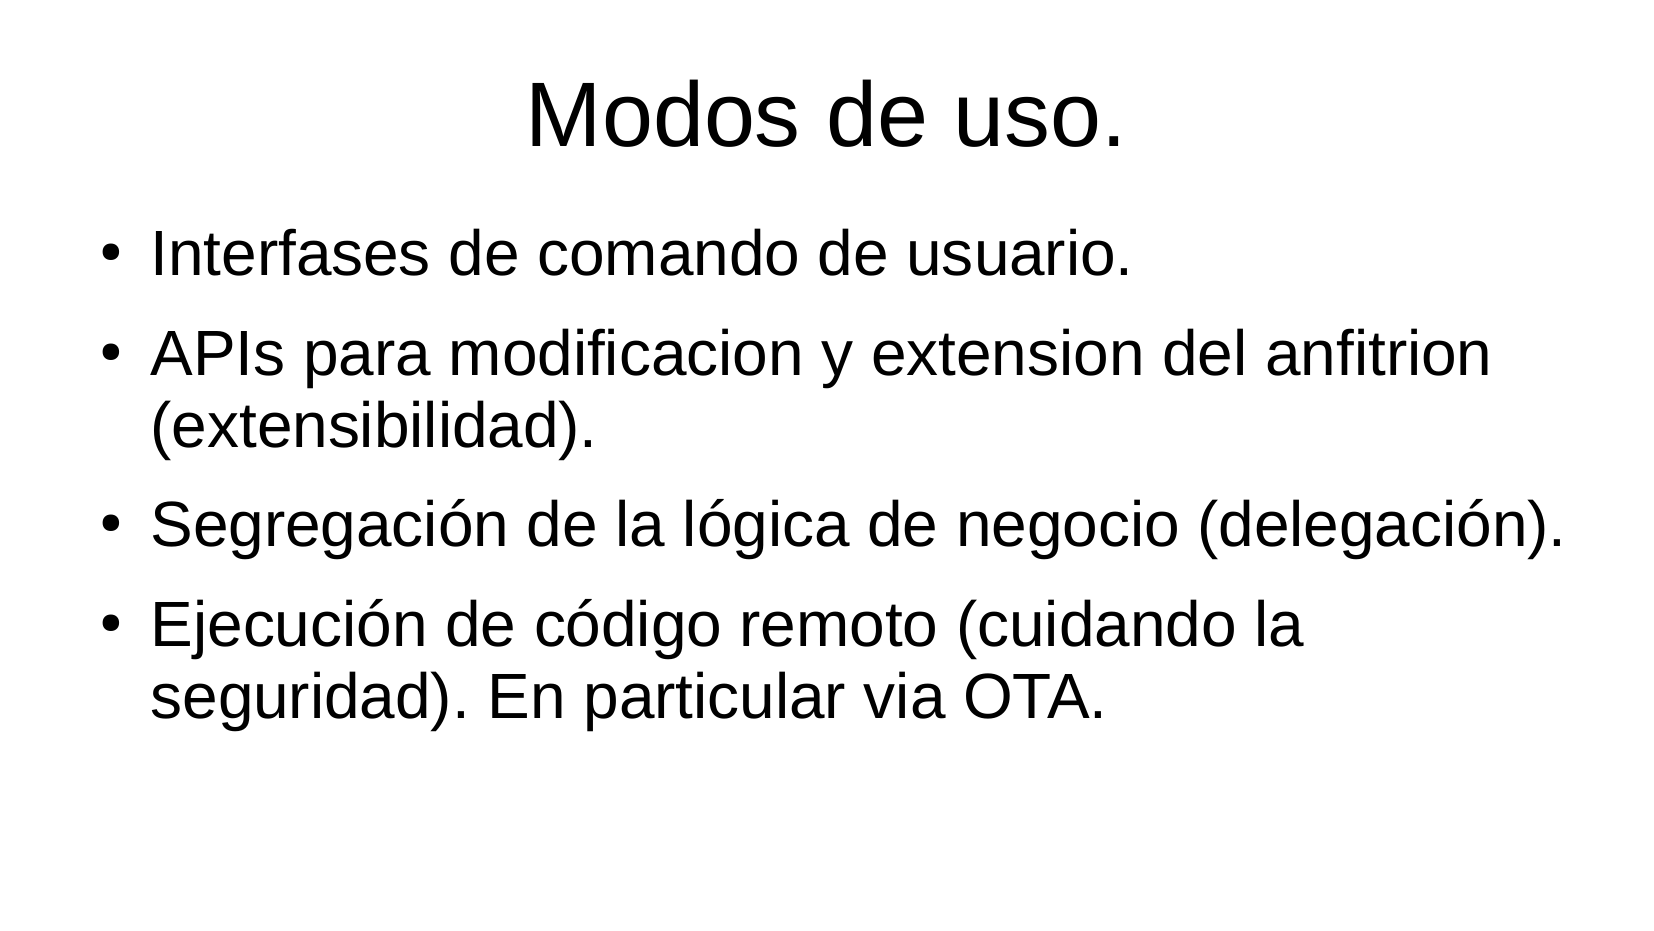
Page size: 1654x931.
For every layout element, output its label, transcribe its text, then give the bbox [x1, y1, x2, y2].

title Modos de uso. [82, 37, 1571, 193]
list Interfases de comando de usuario. APIs para modificacion y extension del anfitrion (extensibilidad). Segregación de la lógica de negocio (delegación). Ejecución de código remoto (cuidando la seguridad). En particular via OTA. [82, 217, 1571, 758]
